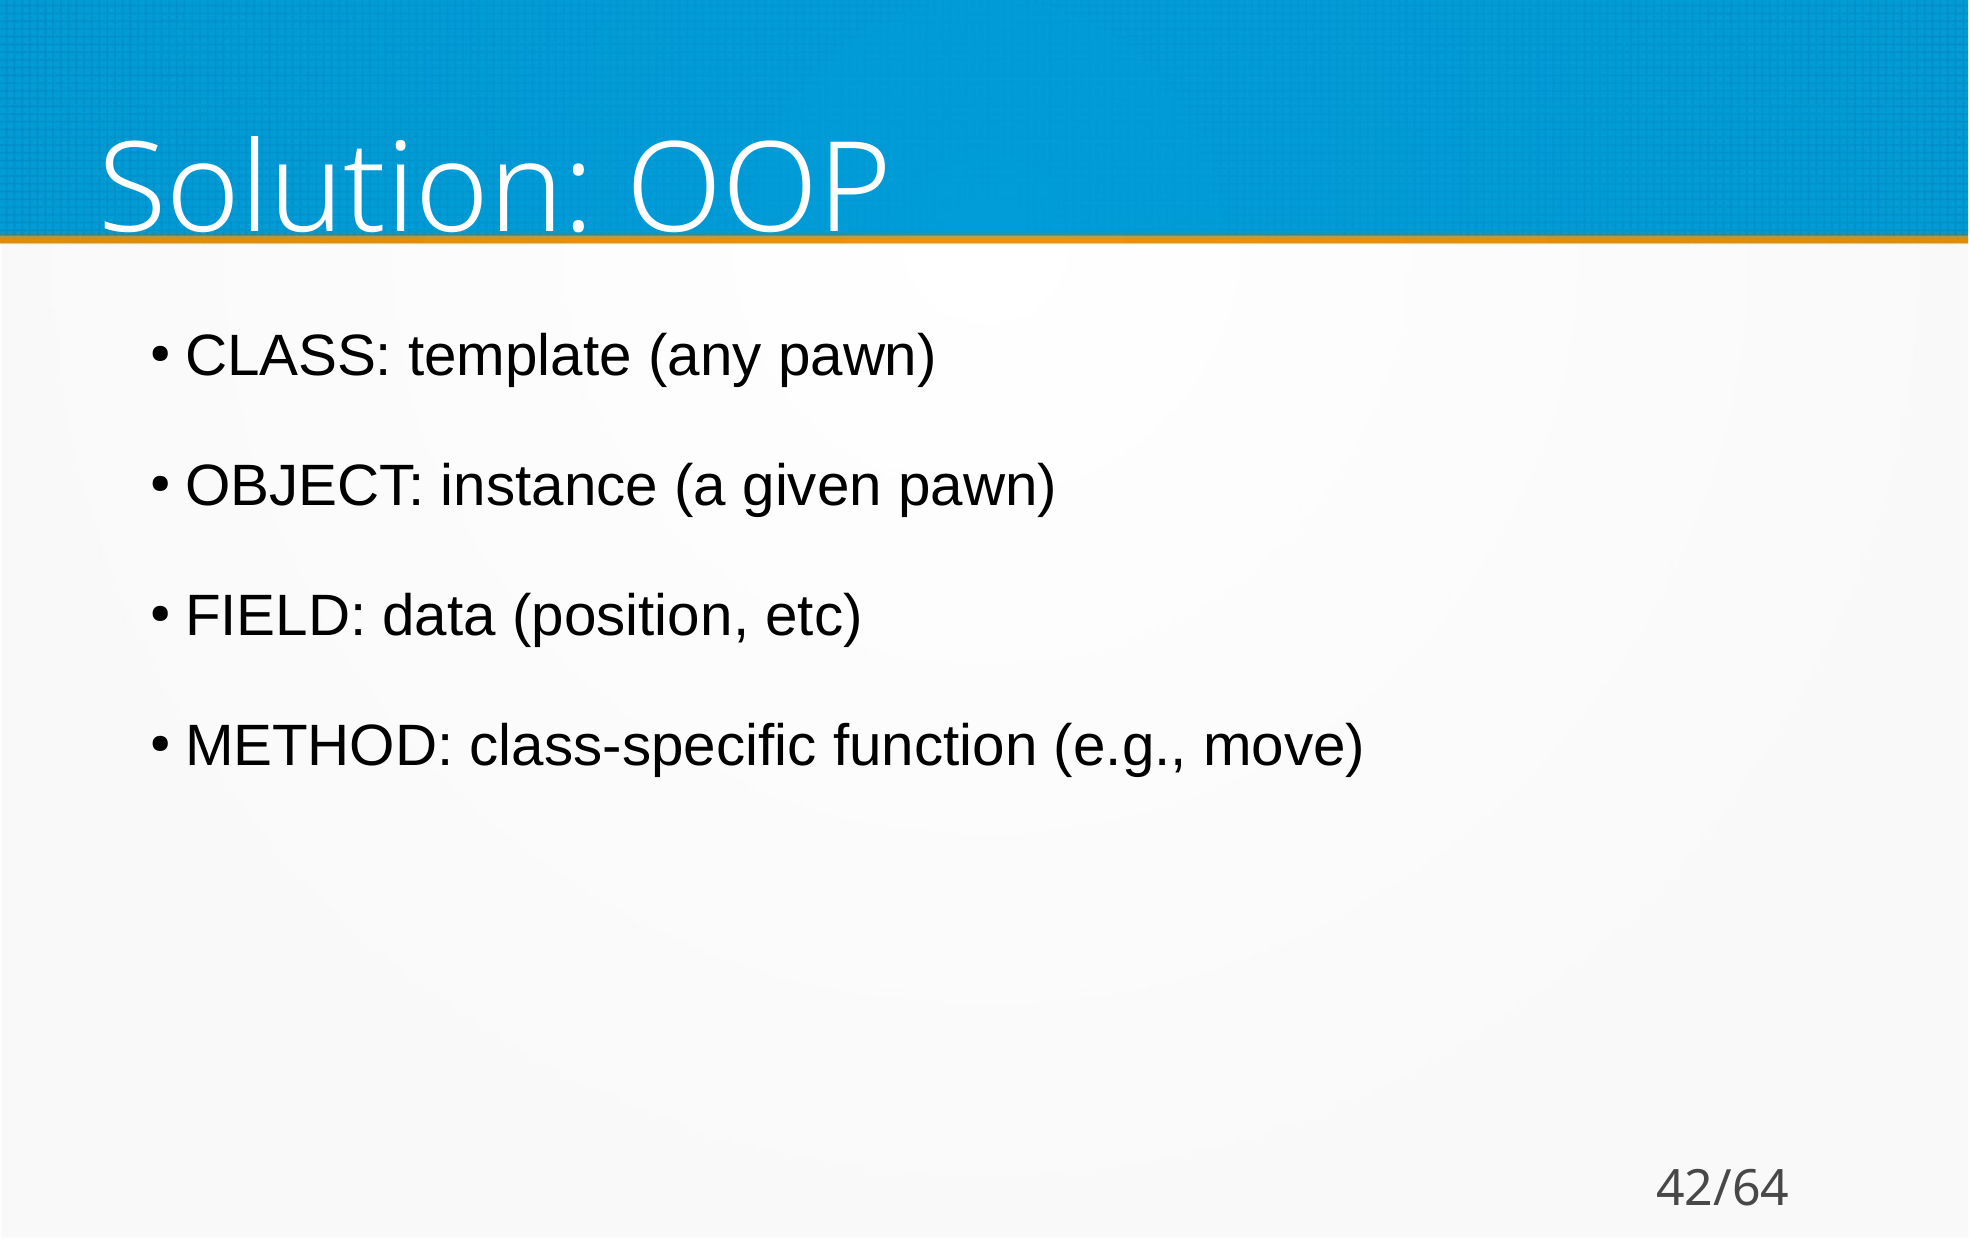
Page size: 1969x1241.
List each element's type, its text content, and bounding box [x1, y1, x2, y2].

title Solution: OOP [98, 49, 1870, 257]
picture [0, 233, 1969, 1241]
text_box CLASS: template (any pawn) OBJECT: instance (a given pawn) FIELD: data (position, etc) METHOD: class-specific function (e.g., move) [135, 315, 1426, 850]
